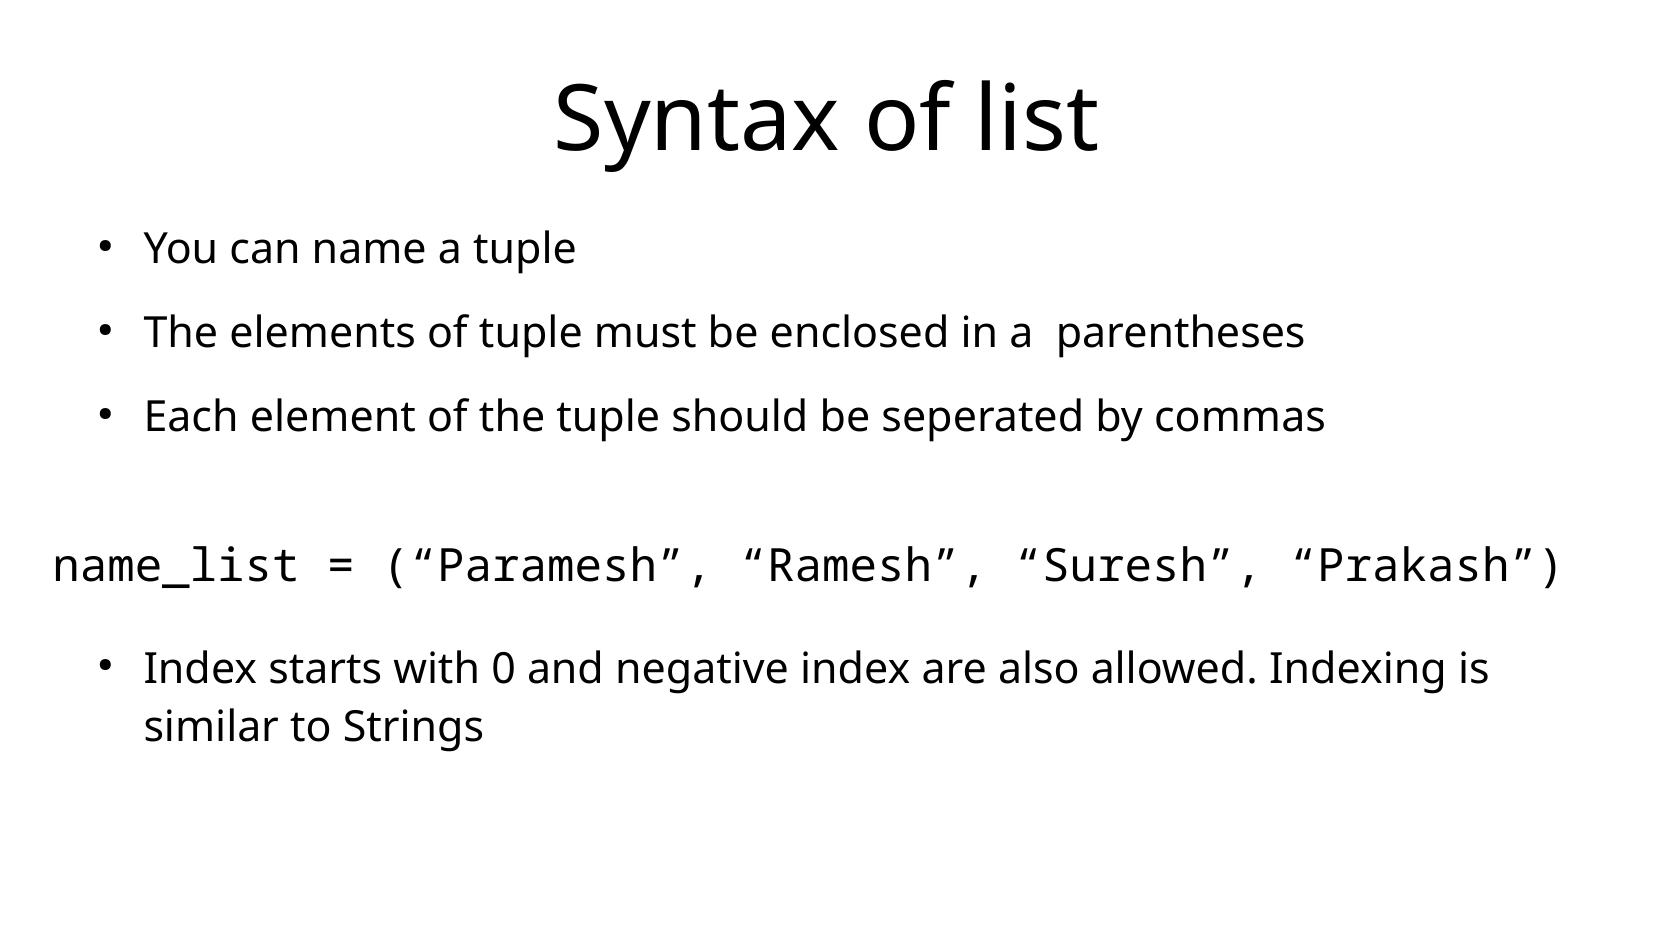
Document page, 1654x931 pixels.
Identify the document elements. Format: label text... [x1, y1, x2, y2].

title Syntax of list [82, 37, 1571, 193]
list You can name a tuple The elements of tuple must be enclosed in a parentheses Each element of the tuple should be seperated by commas Index starts with 0 and negative index are also allowed. Indexing is similar to Strings [82, 598, 1571, 758]
text_box name_list = (“Paramesh”, “Ramesh”, “Suresh”, “Prakash”) [37, 525, 1613, 598]
list You can name a tuple The elements of tuple must be enclosed in a parentheses Each element of the tuple should be seperated by commas Index starts with 0 and negative index are also allowed. Indexing is similar to Strings [82, 217, 1571, 525]
